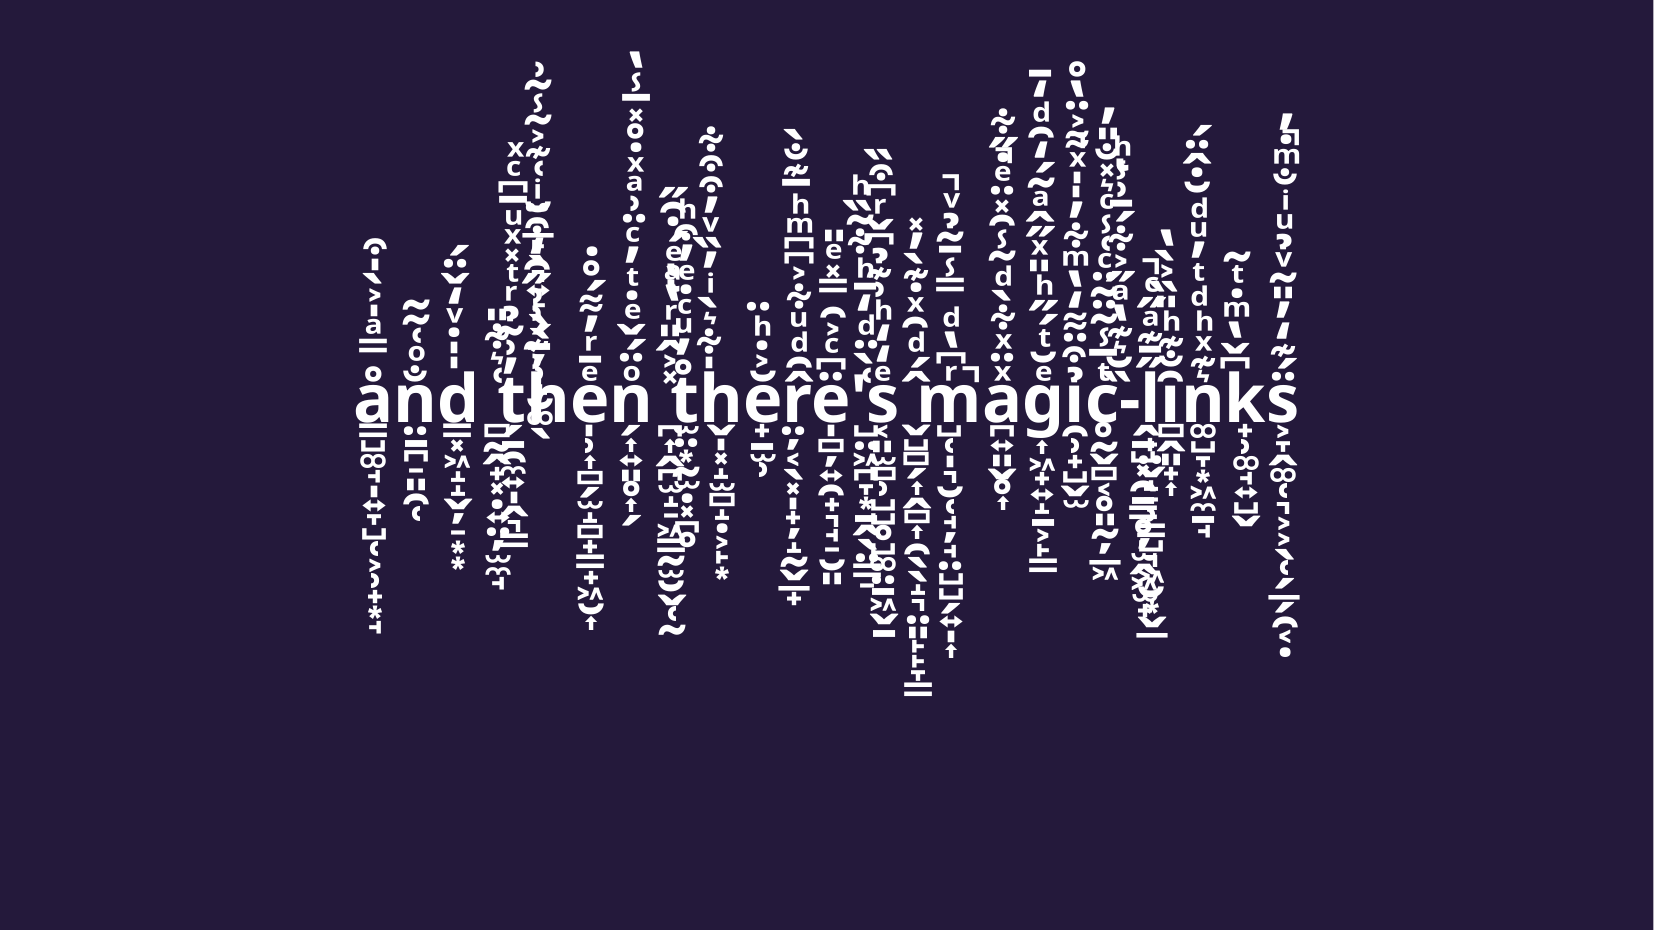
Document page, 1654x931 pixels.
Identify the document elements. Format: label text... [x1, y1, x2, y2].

subtitle å͇̺͚̘̩͍̞̺̜͕̹̟͙̘̿ͣ̍͐̀̍͒n̤̱̪̠͈̯̜̐ͦ͑͂̃d̳͓͖̝̝̬̦̠͙͙̍̍̇ͮ̒̌̈́ ̻̰̭̟͓̣͍̤̦̫̼̘͑͛͋̎t̗̱̯̼͍̩̭͉̳̓͗̃̉ͬͭ̽ͯͧ̅͆ͨͯḫ̠̲̙̖͉͍̙̖̖̱̦̹̝̮͚̖͗͊́͗͗̋̑̒͒̈ͥ͑͊͐͂̾͂͗e̩̹͎̻̗̫̝̻̟͇̟͖̮͎ͤ̄ͬ̓͌́̊̇n̗͎͍͈̥͎̗ͦ̈́̌ͤ̇ͭ̓ͨ̈͗ͣͯ̇̊̽̅̾̔ ̪͎̭̪̫̝̠͖͇̰̫̮̬̜̰̽͐̂̎ͬ̔ͣͤ́̇̑̋ͅͅt̫̤͙̰̫̣͓̪̥̊̓ͧͨ̇ͤ̓͒ͪh̬̩͓̝̫̻̝̣͕̙͙̍͋͛̀ͥ̓̏ͮ̓͒͒͋ĕ̟̱̫̹͐̇ͪ̈r̤̦͔̖͓̩̟̦̝̰̬̲̟̂̑ͩͧ͋͐͆͆ͫͪ̅͊̐̀ë̩̻̦͍̯̟͉̘̠̮͈͆ͨ͐̑̿̽ͤ̎'̺̤͖̪̞͙̱̭̖̤͇̠͑̀̈ͩ̒̄ͪ͋̃̏ͪs͔͈̫̻̹̺̺̥̺͚̤̱͖̬̱ͤ̒̒ͪ͗͊̉͆̌ͬ͆͒̏ ̬̺̻̗͎̭̻͎̯̖̖̝͉̤͈̙̙̞̳̂́ͩ̑ͯ̇͊̀̓̽m̺̜̩͉̮̜̘̦̘̤̺̺̗͍̩͎ͬ͆̔ͩ̿̾̄͂̉ͮ̚̚a̪͍͈̬̥͎ͯ̈ͯ͋̀ͩ̃̾̑̽̈ͤ̇̋͋̚g͎͖̟͍̝̱͕̙̳ͤ̆ͭ́̋ͪ̎ͯ̋̂ͣ̃́̒̑ͩ̒̄ỉ̯̹̟̺̬̫͒̈͌̒̔ͫ͋̓̍̍ͯ͌͐̈̔̊̚c̥̰̬̻͔̥͈̰̦̲͖ͭ̅̾͂̈̃̈ͨ͑̾ͨ͛̽̐̎̓-̗̱̺͓̯̱̳̥̦̫̭͖̫̟̏̆͛͊̔ͣ̋͐͋́̄͗̾ͪͅl̖̟̤̬̝̠̹͇̺͉͖̮͙̬̲̋̄͊ͣ̋ͨ̚ȋ̻̭͈̟͎̐͊ͪ̎̏͐̀̔n͚̺̞͙͖̼̱̘͛͊ͯͪͩͭ̓ͧͩ̆̇̂̈́k̟̹͚̘͍̺̬͆̌̔ͫ̇ͭ͂s͕̞̭͚̜͉͕͕̖̜̗̲̗̯͔̣̈́͊̒̓̎̃ͮ̉ͧͥ̐ͫ̇̓̚ [82, 37, 1571, 757]
